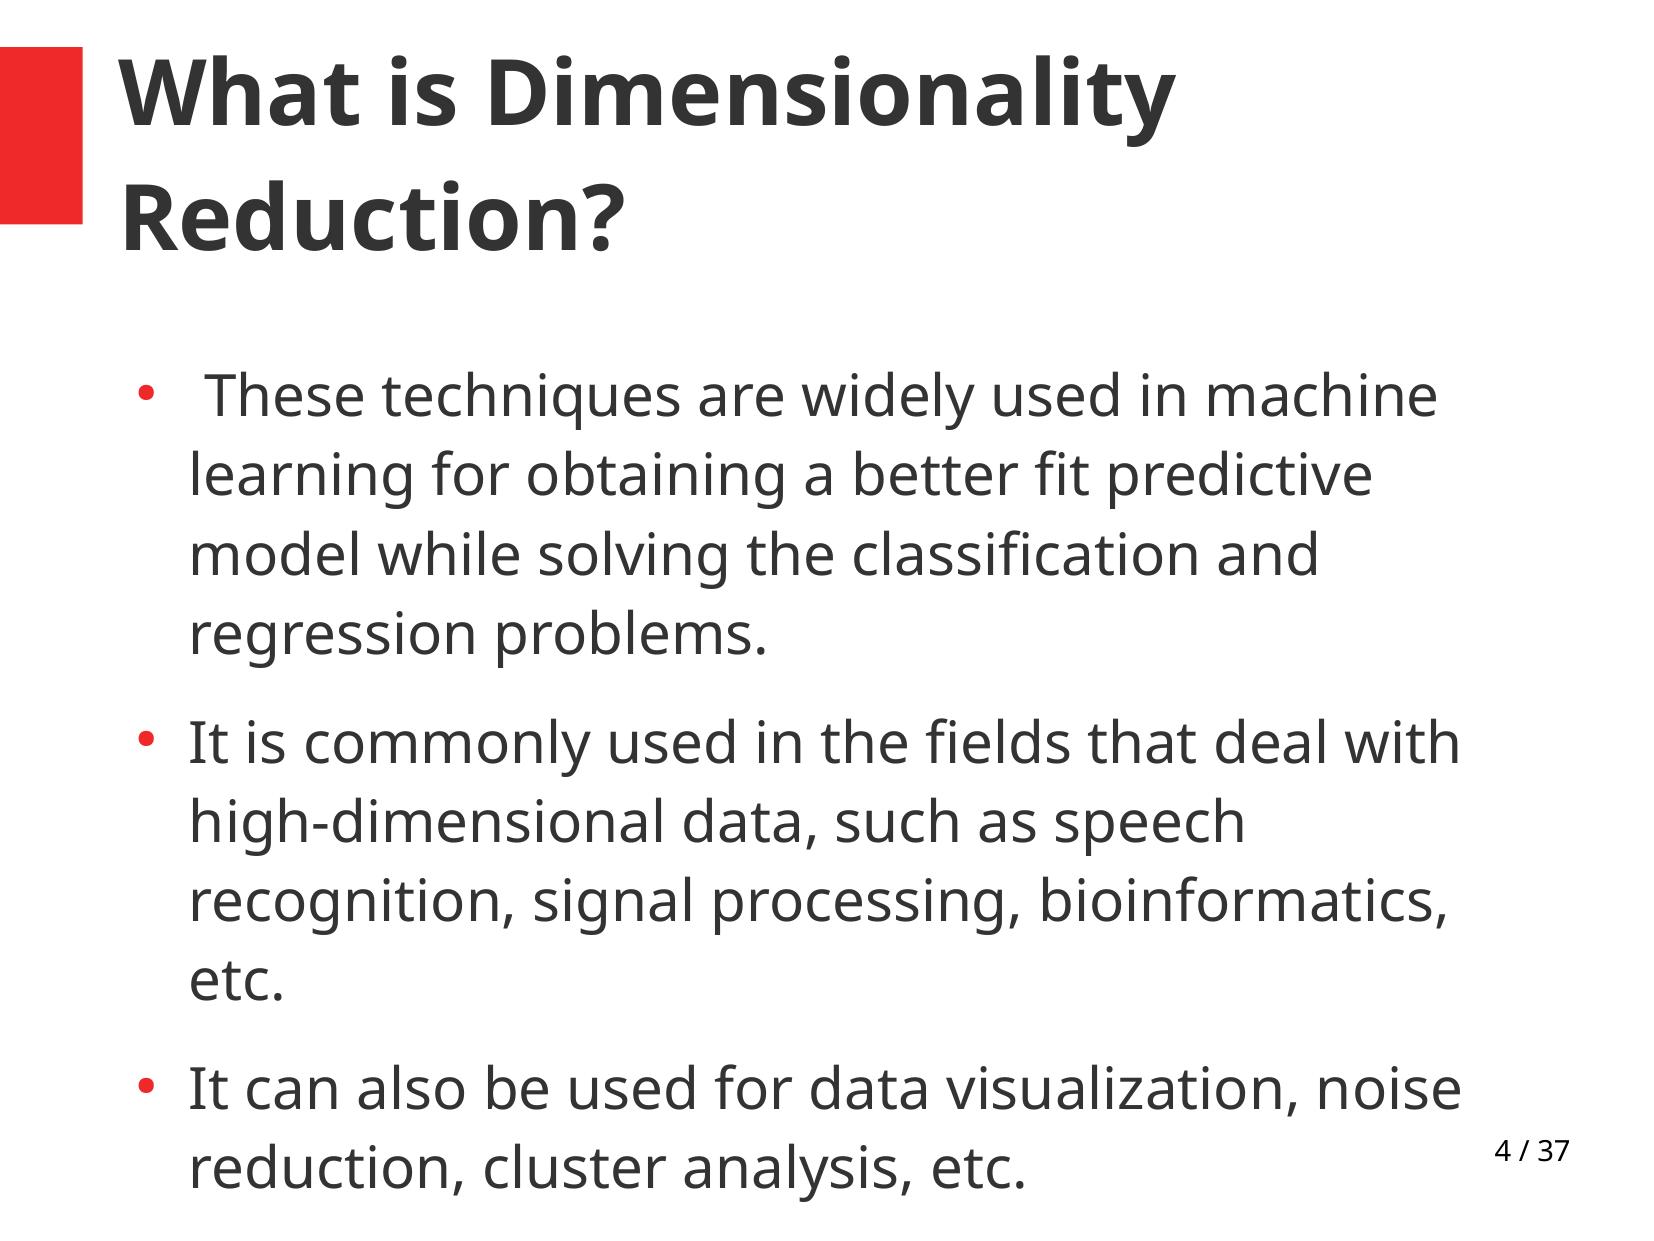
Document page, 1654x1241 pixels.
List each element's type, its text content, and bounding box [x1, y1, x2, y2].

list These techniques are widely used in machine learning for obtaining a better fit predictive model while solving the classification and regression problems. It is commonly used in the fields that deal with high-dimensional data, such as speech recognition, signal processing, bioinformatics, etc. It can also be used for data visualization, noise reduction, cluster analysis, etc. [118, 354, 1536, 1074]
title What is Dimensionality Reduction? [118, 28, 1571, 278]
